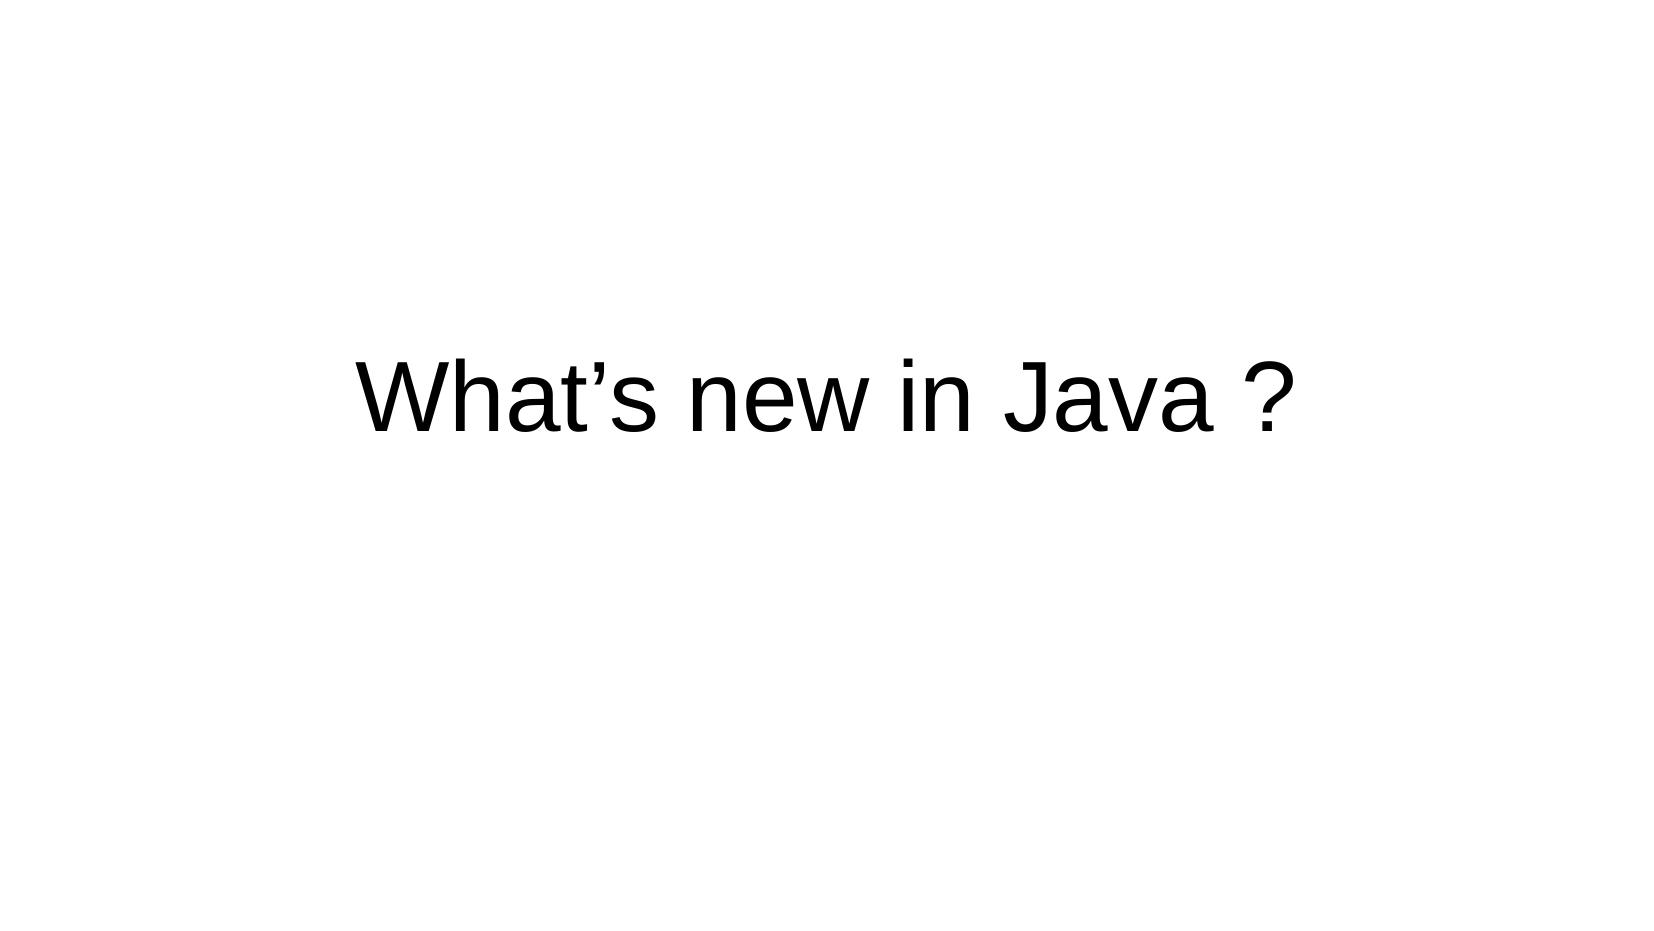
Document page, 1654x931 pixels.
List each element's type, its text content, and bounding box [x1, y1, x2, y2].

subtitle What’s new in Java ? [82, 37, 1571, 757]
